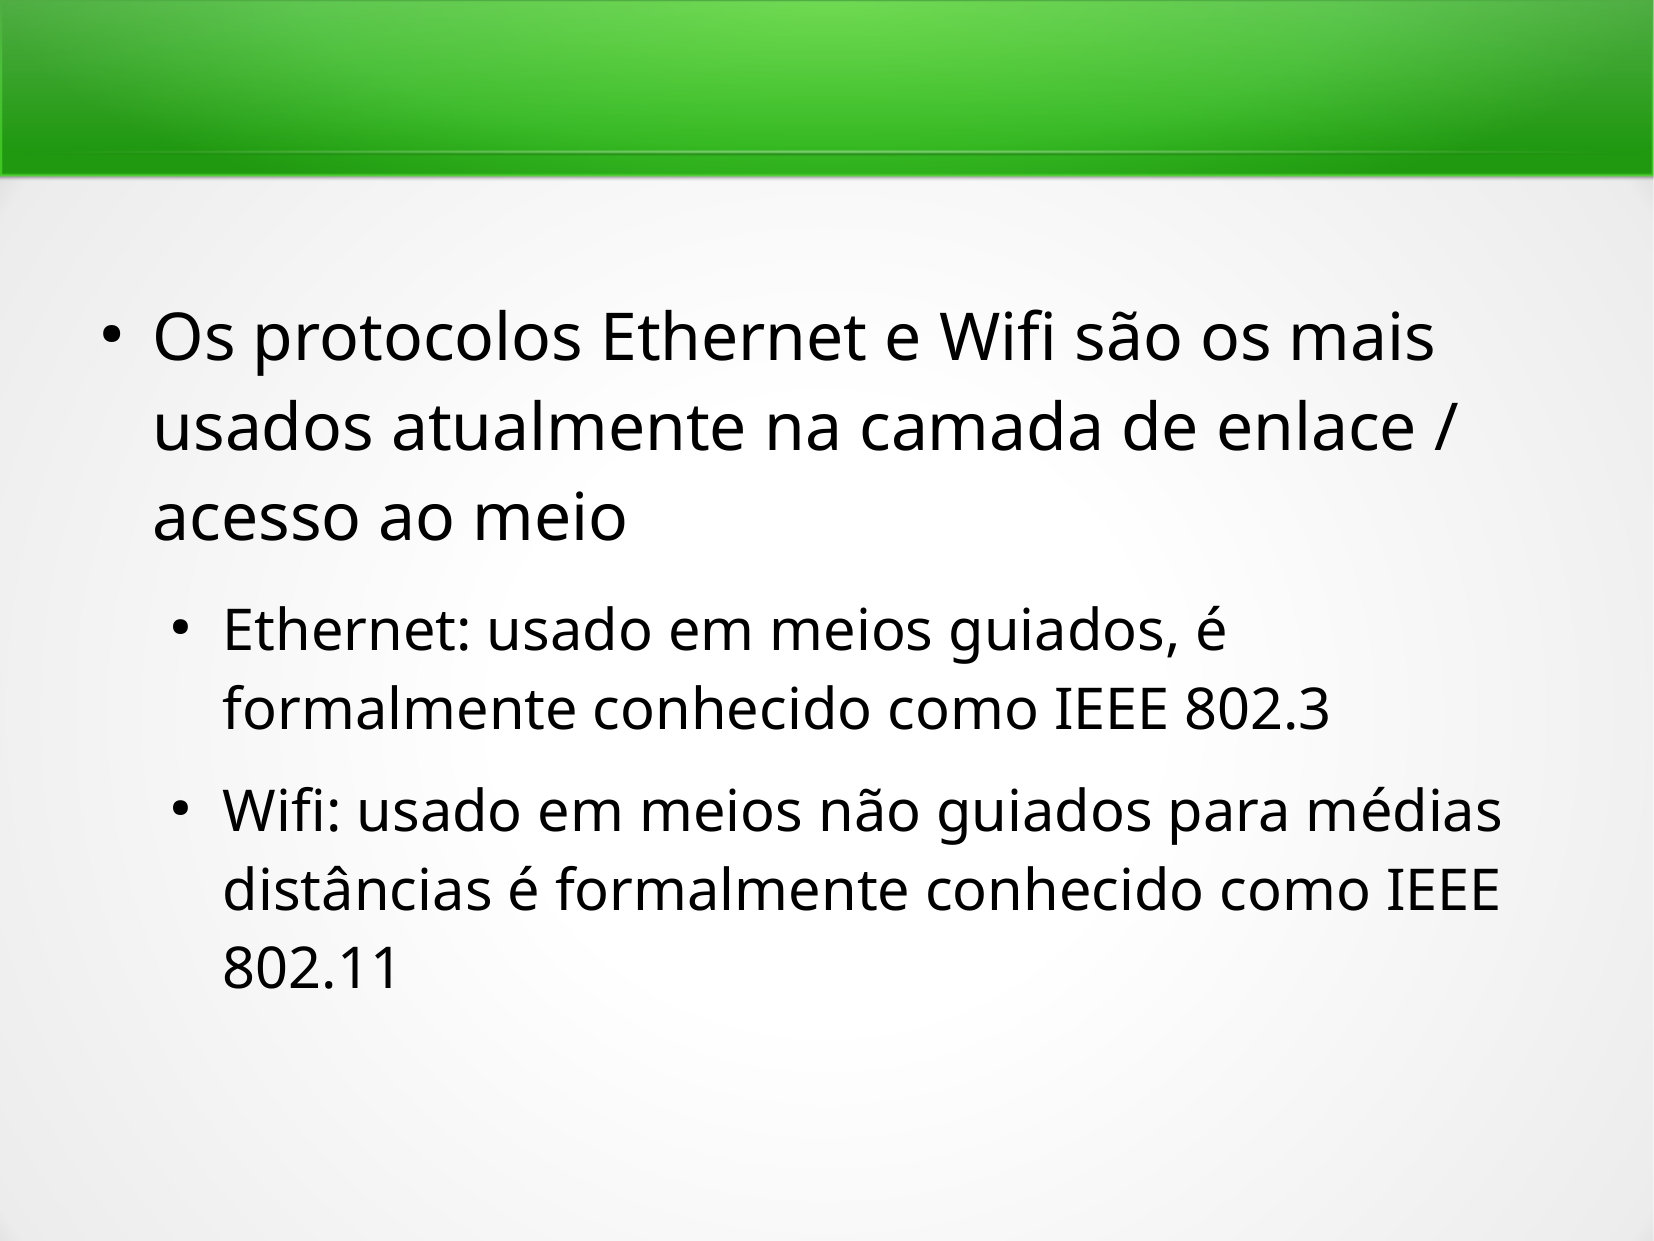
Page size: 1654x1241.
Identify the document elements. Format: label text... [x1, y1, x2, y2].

list Os protocolos Ethernet e Wifi são os mais usados atualmente na camada de enlace / acesso ao meio Ethernet: usado em meios guiados, é formalmente conhecido como IEEE 802.3 Wifi: usado em meios não guiados para médias distâncias é formalmente conhecido como IEEE 802.11 [82, 290, 1571, 1010]
picture [0, 0, 1654, 1241]
